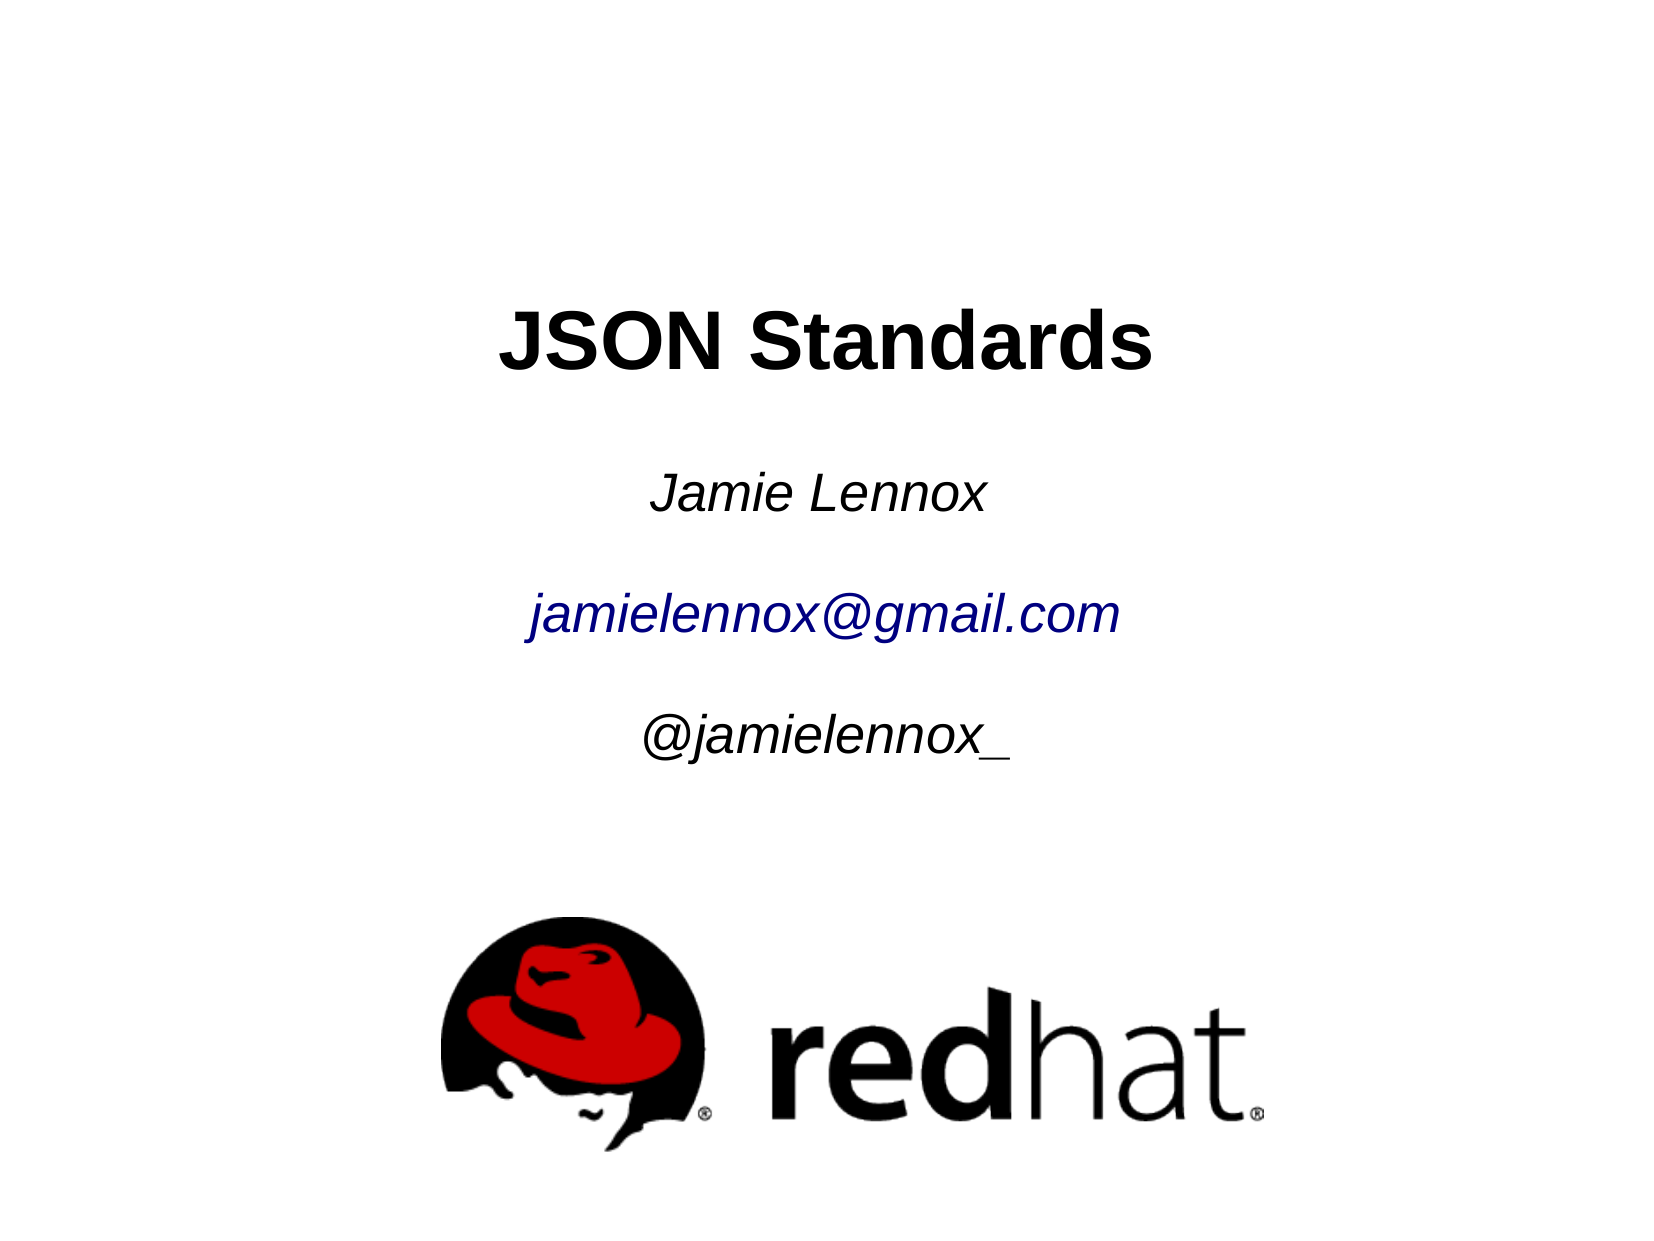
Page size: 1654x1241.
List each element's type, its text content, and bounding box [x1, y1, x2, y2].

picture [441, 917, 1264, 1182]
subtitle JSON Standards Jamie Lennox jamielennox@gmail.com @jamielennox_ [82, 49, 1571, 1010]
